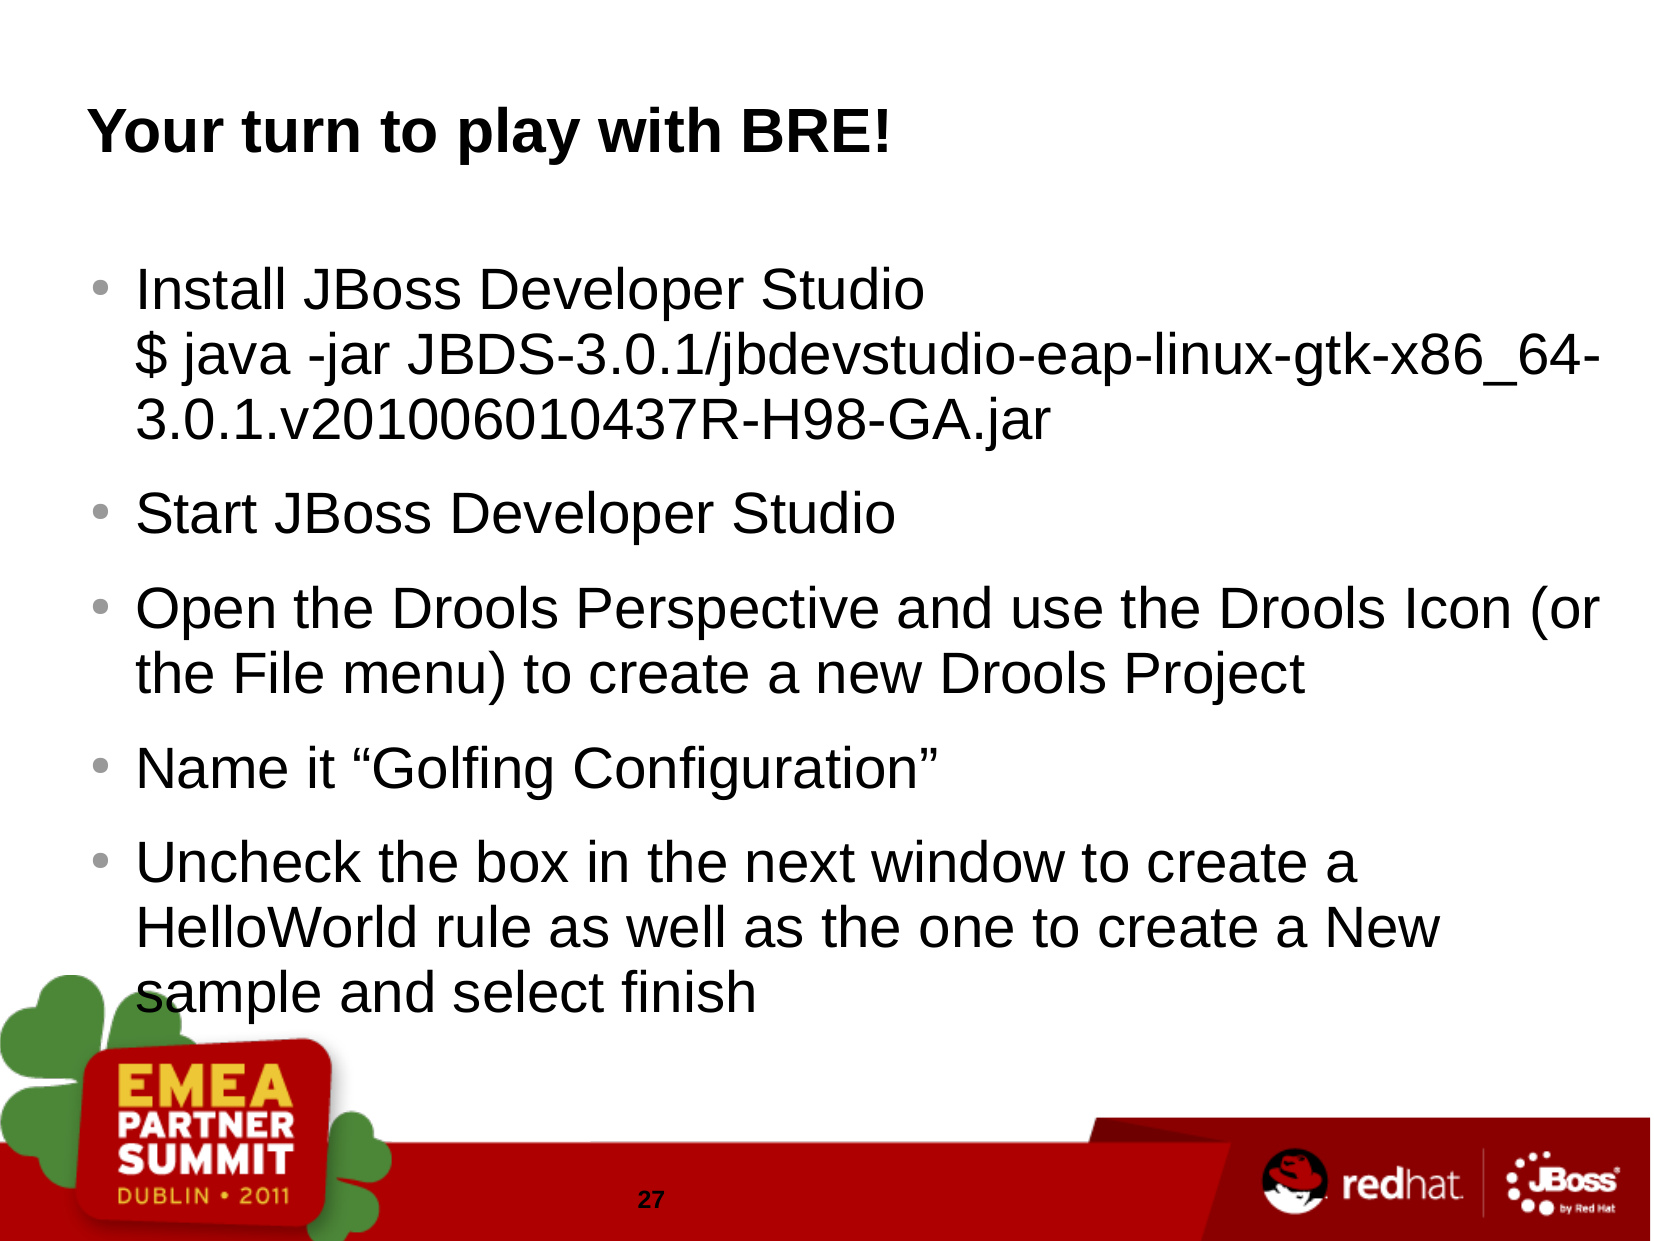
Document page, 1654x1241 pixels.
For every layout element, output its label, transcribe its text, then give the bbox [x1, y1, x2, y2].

list Install JBoss Developer Studio $ java -jar JBDS-3.0.1/jbdevstudio-eap-linux-gtk-x86_64-3.0.1.v201006010437R-H98-GA.jar Start JBoss Developer Studio Open the Drools Perspective and use the Drools Icon (or the File menu) to create a new Drools Project Name it “Golfing Configuration” Uncheck the box in the next window to create a HelloWorld rule as well as the one to create a New sample and select finish [75, 256, 1613, 1051]
picture [0, 975, 1651, 1241]
title Your turn to play with BRE! [86, 37, 1576, 226]
